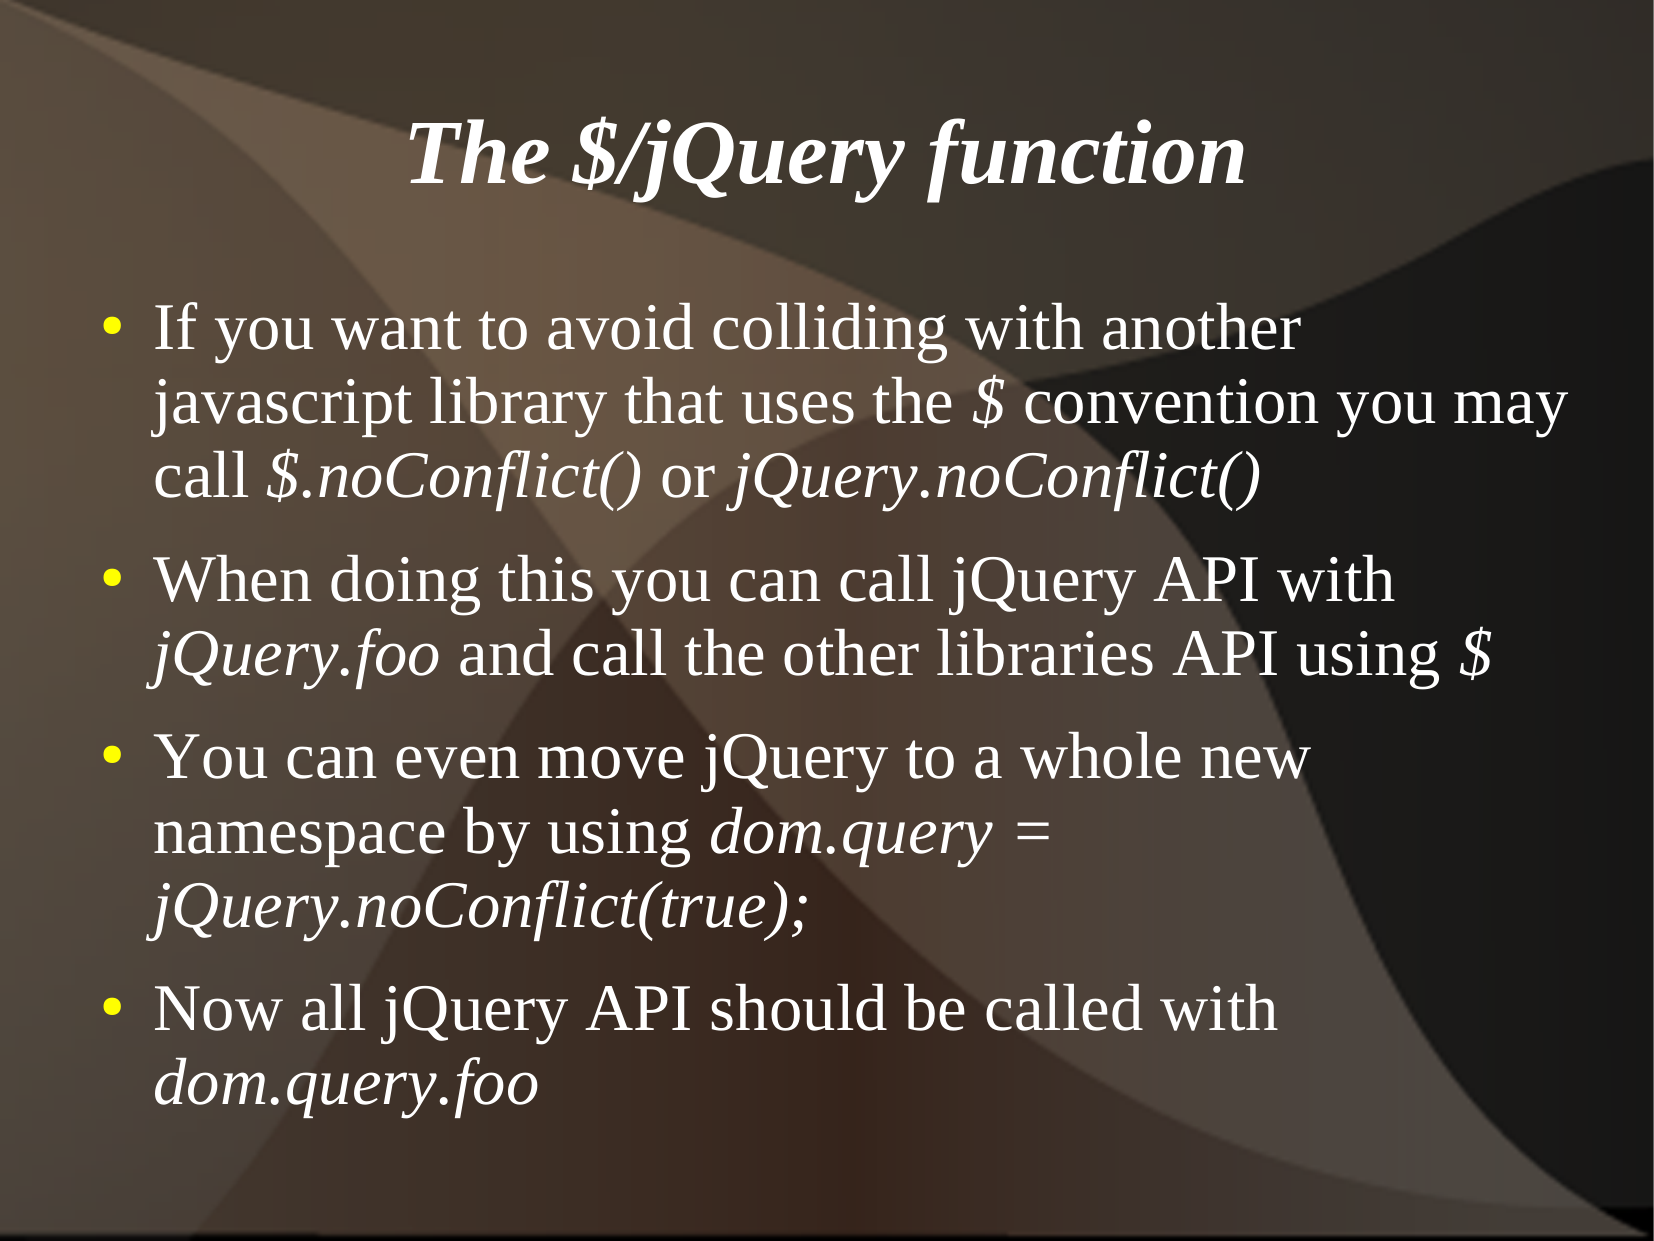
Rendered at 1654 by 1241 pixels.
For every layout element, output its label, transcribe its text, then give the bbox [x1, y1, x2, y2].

picture [0, 0, 1654, 1241]
list If you want to avoid colliding with another javascript library that uses the $ convention you may call $.noConflict() or jQuery.noConflict() When doing this you can call jQuery API with jQuery.foo and call the other libraries API using $ You can even move jQuery to a whole new namespace by using dom.query = jQuery.noConflict(true); Now all jQuery API should be called with dom.query.foo [82, 290, 1571, 1120]
title The $/jQuery function [82, 56, 1571, 250]
